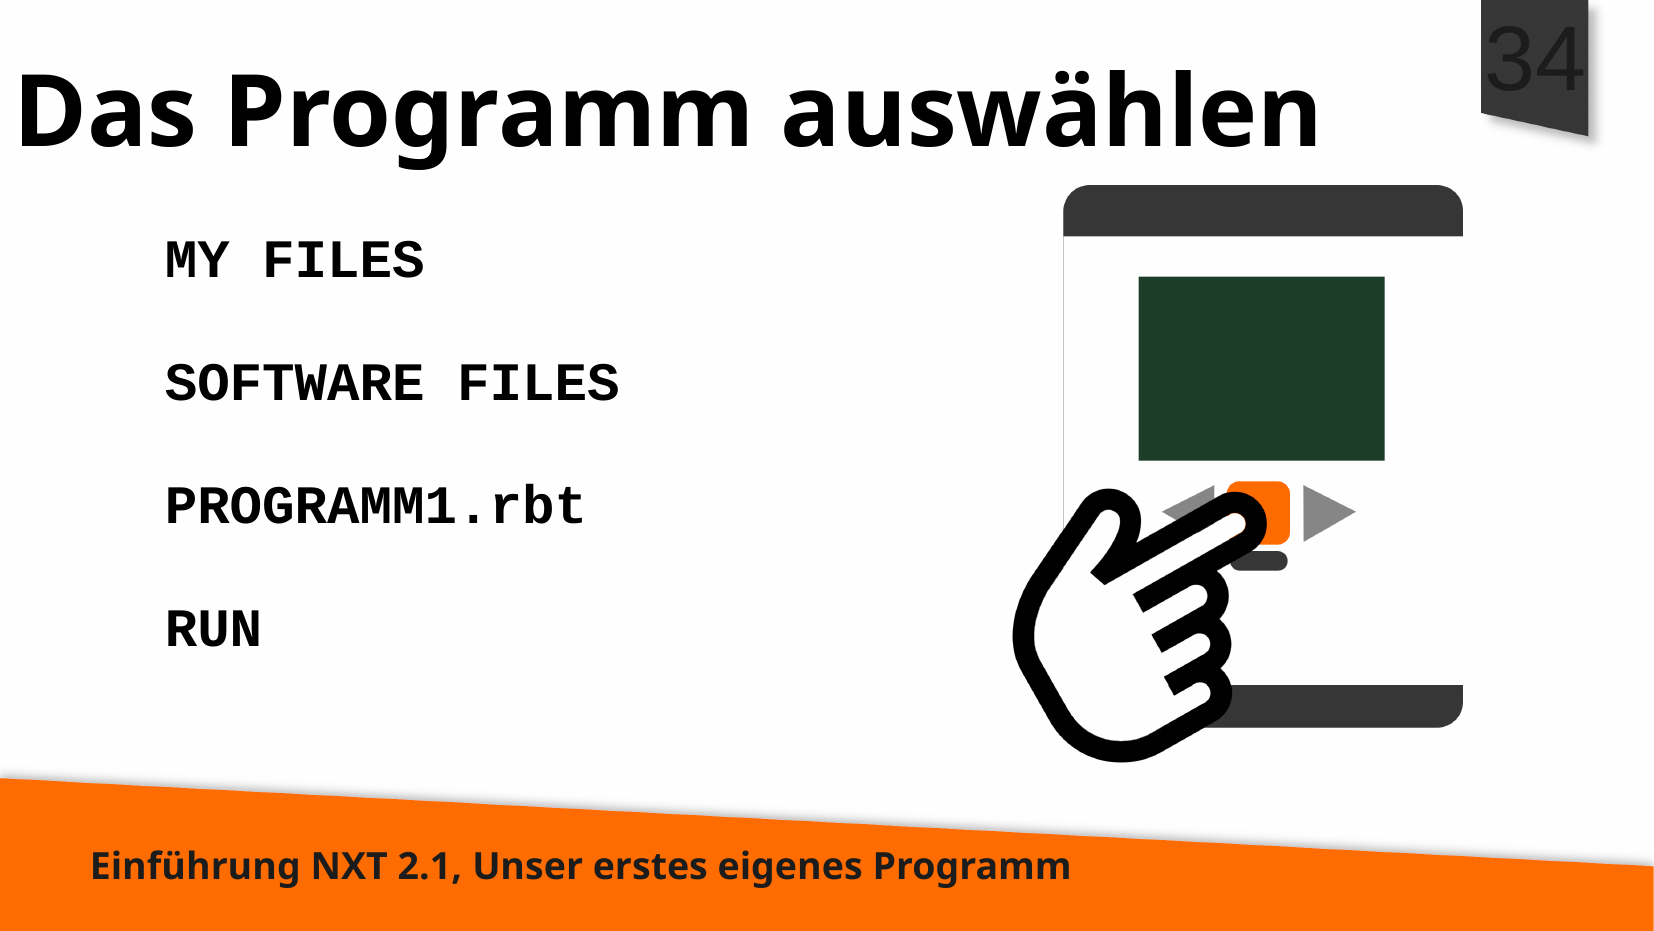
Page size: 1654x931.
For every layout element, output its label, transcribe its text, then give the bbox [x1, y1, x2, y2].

title Das Programm auswählen [0, 30, 1414, 186]
text_box MY FILES SOFTWARE FILES PROGRAMM1.rbt RUN [150, 225, 1013, 751]
picture [0, 0, 1654, 931]
text_box Einführung NXT 2.1, Unser erstes eigenes Programm [75, 832, 1201, 901]
text_box 34 [1462, 0, 1609, 151]
